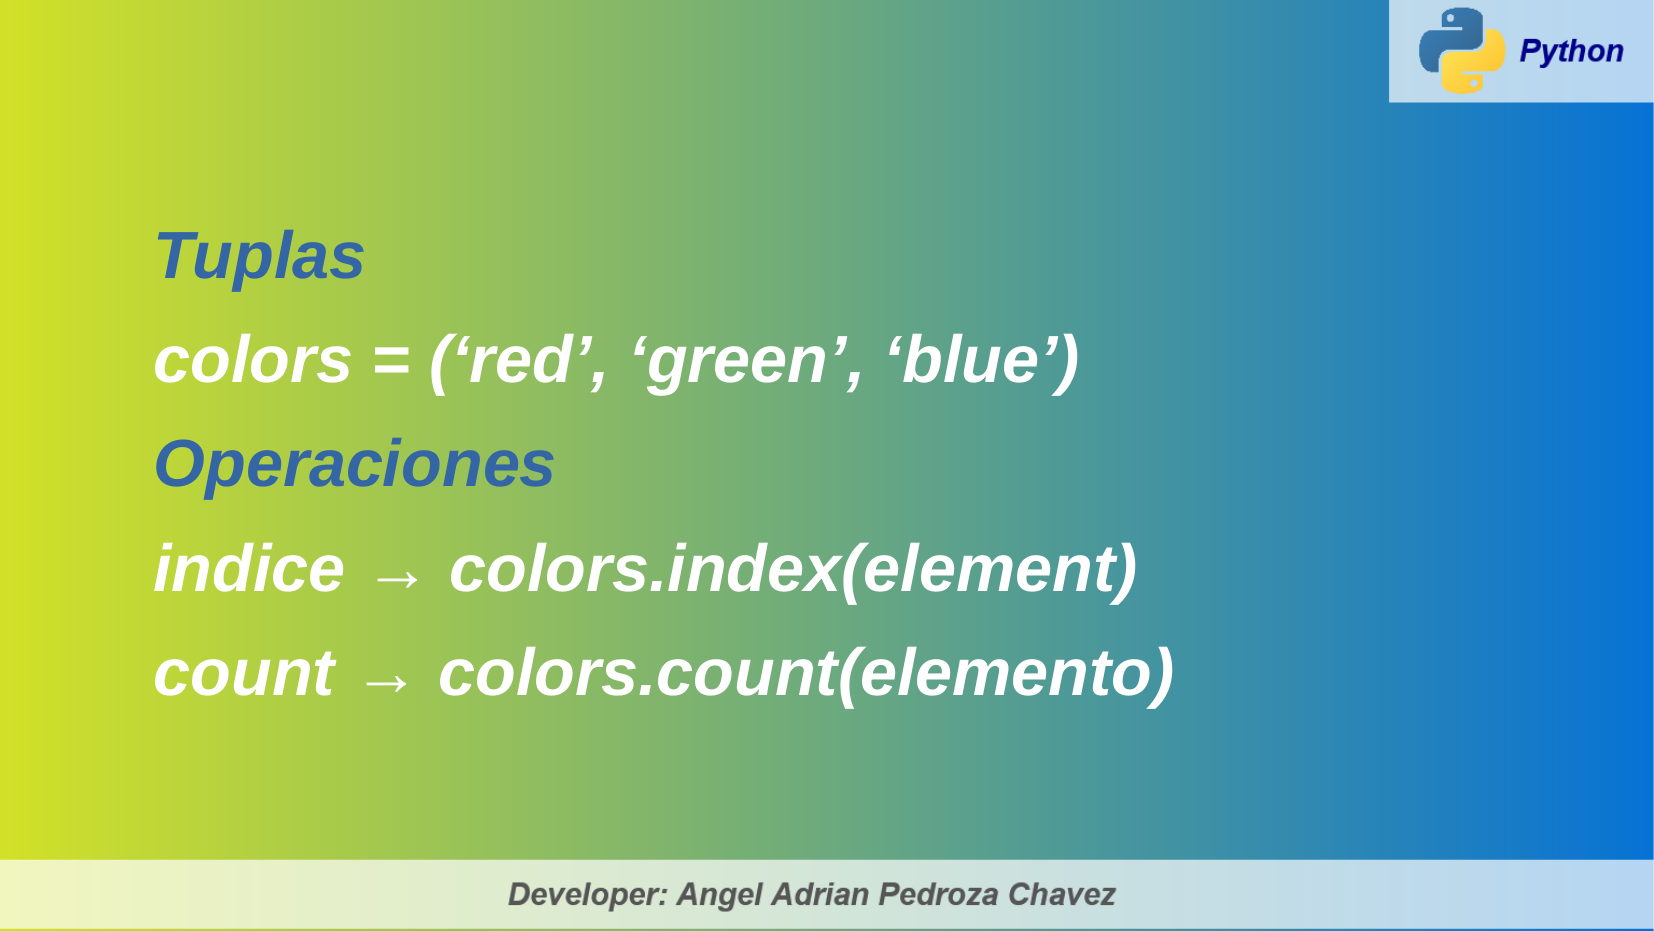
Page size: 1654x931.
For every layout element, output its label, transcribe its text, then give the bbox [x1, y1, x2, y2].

picture [0, 0, 1654, 931]
list Tuplas colors = (‘red’, ‘green’, ‘blue’) Operaciones indice → colors.index(element) count → colors.count(elemento) [82, 217, 1571, 758]
